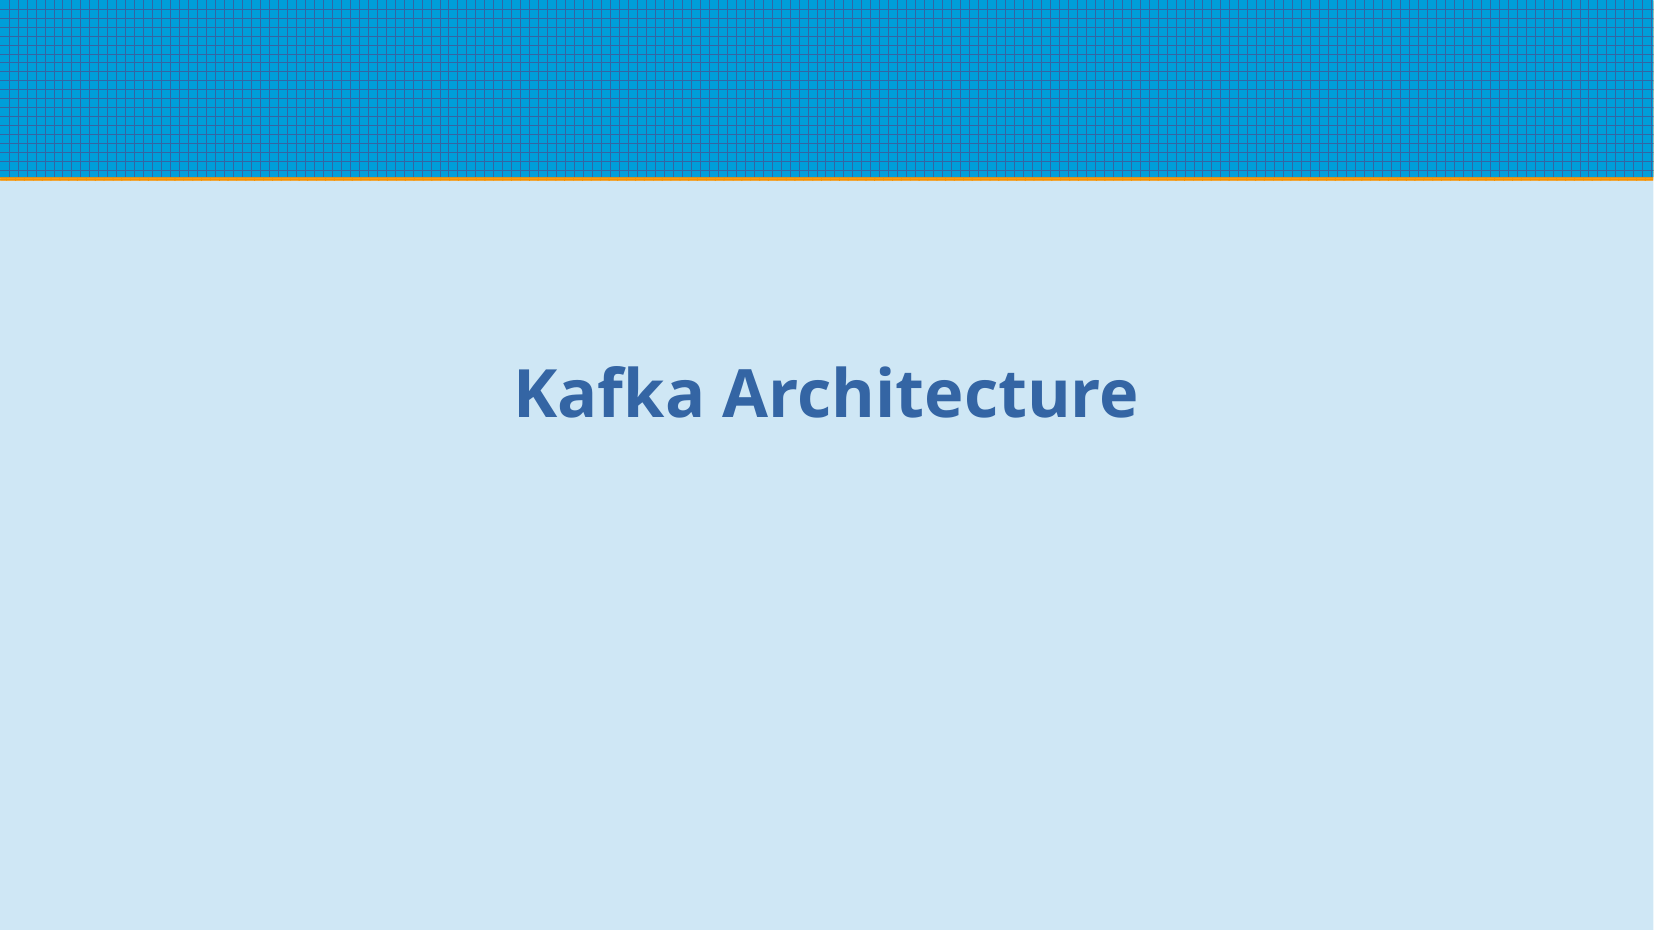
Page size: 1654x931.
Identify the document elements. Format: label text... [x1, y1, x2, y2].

subtitle Kafka Architecture [88, 14, 1565, 768]
